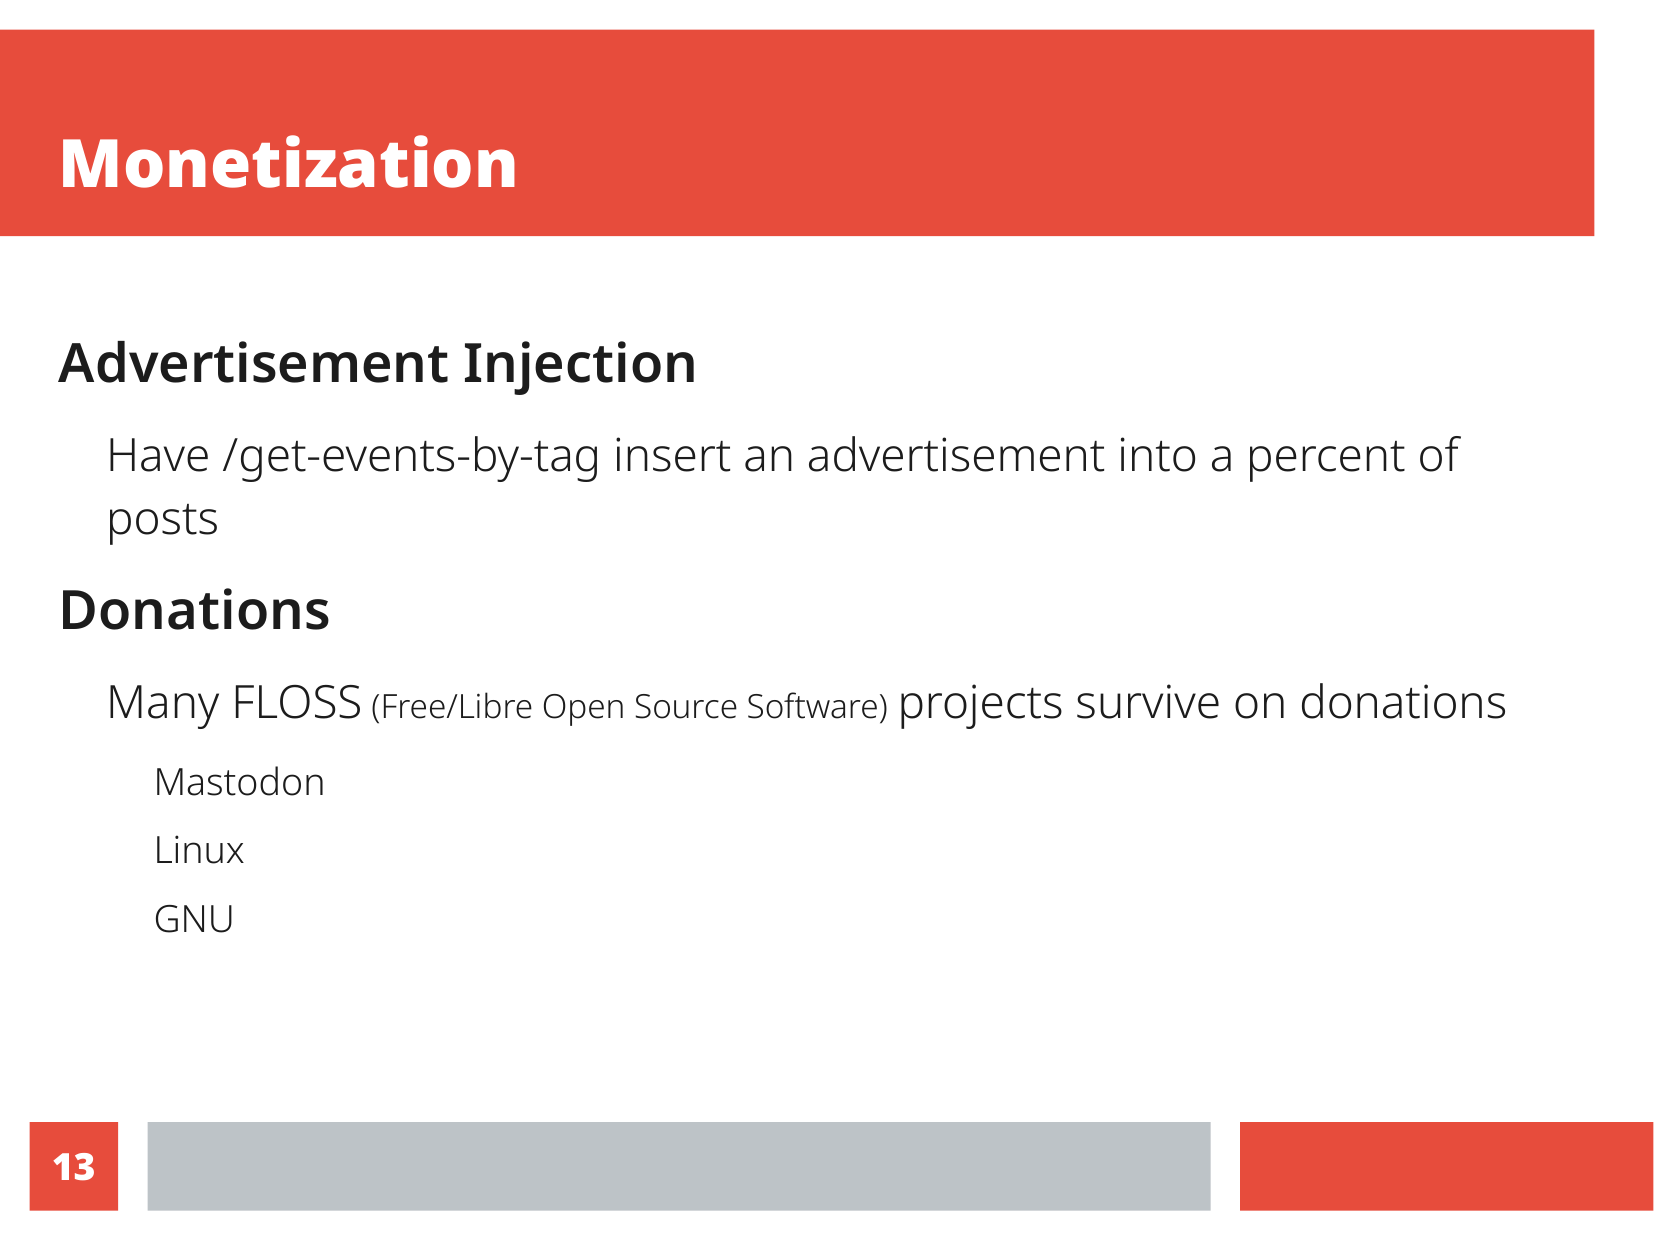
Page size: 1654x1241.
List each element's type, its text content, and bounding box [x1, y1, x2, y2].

title Monetization [59, 59, 1595, 207]
list Advertisement Injection Have /get-events-by-tag insert an advertisement into a percent of posts Donations Many FLOSS (Free/Libre Open Source Software) projects survive on donations Mastodon Linux GNU [59, 324, 1565, 1093]
